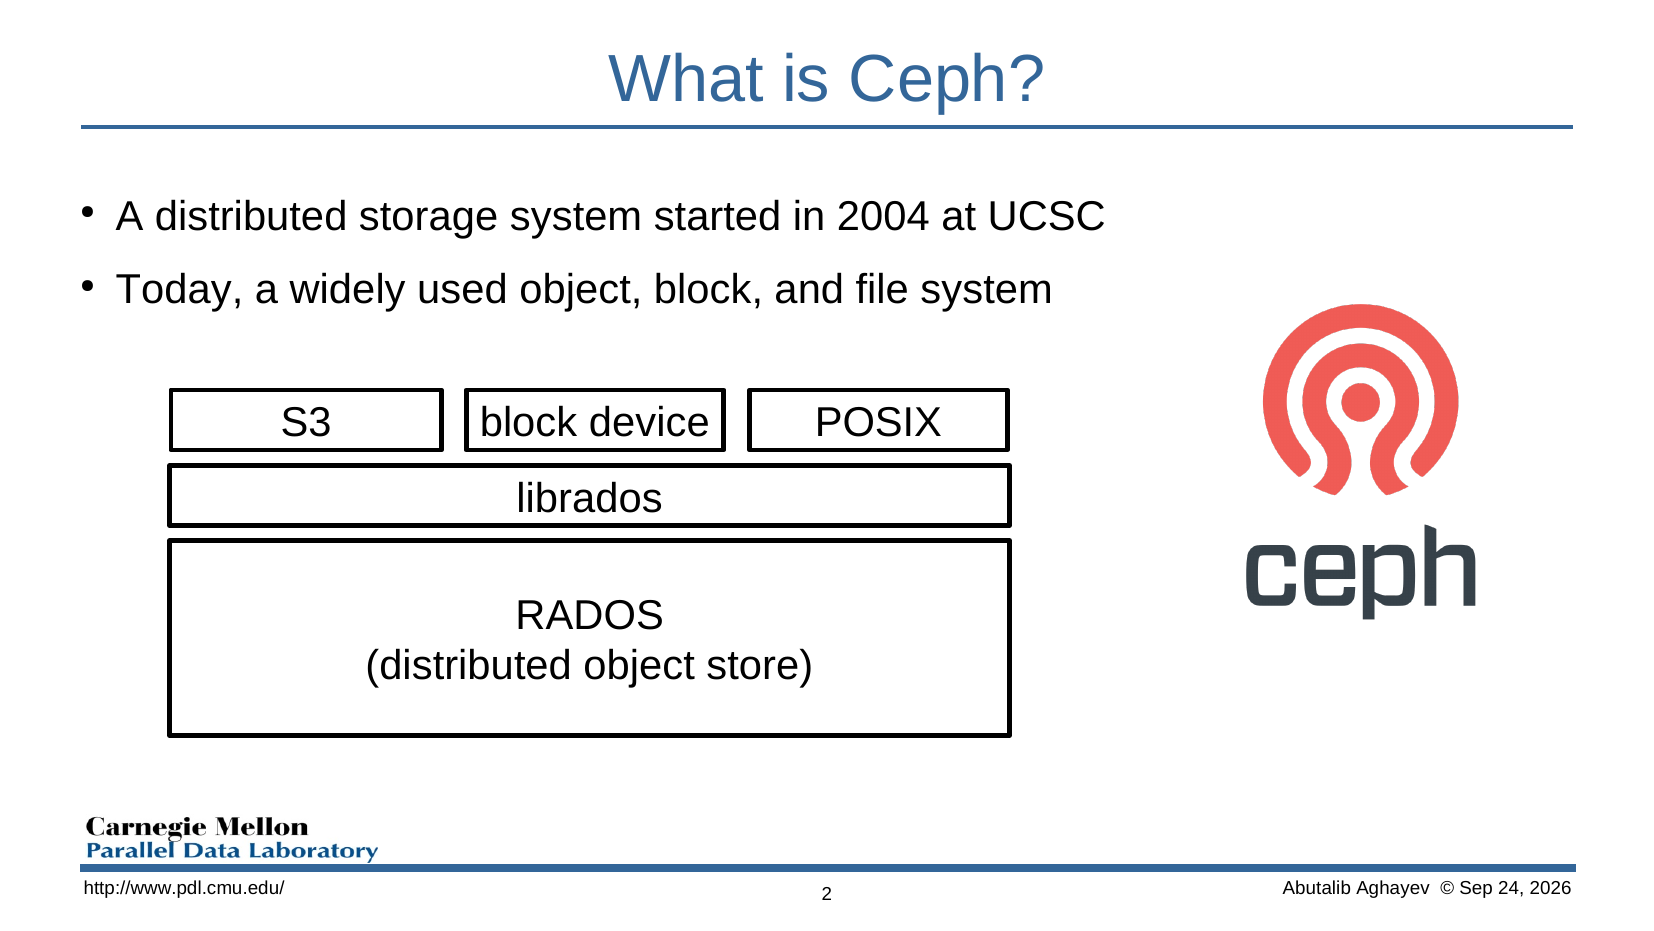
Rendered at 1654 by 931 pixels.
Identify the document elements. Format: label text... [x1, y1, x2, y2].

text_box A distributed storage system started in 2004 at UCSC Today, a widely used object, block, and file system [30, 180, 1126, 346]
text_box POSIX [749, 389, 1008, 450]
text_box RADOS (distributed object store) [169, 540, 1010, 736]
text_box Abutalib Aghayev © Nov 5, 2019 [1168, 866, 1589, 919]
text_box librados [169, 465, 1010, 526]
title What is Ceph? [66, 14, 1588, 136]
text_box S3 [170, 389, 442, 450]
text_box http://www.pdl.cmu.edu/ [66, 866, 481, 919]
text_box <number> [665, 872, 989, 902]
text_box block device [466, 389, 724, 450]
picture [1185, 243, 1536, 680]
picture [85, 809, 378, 863]
